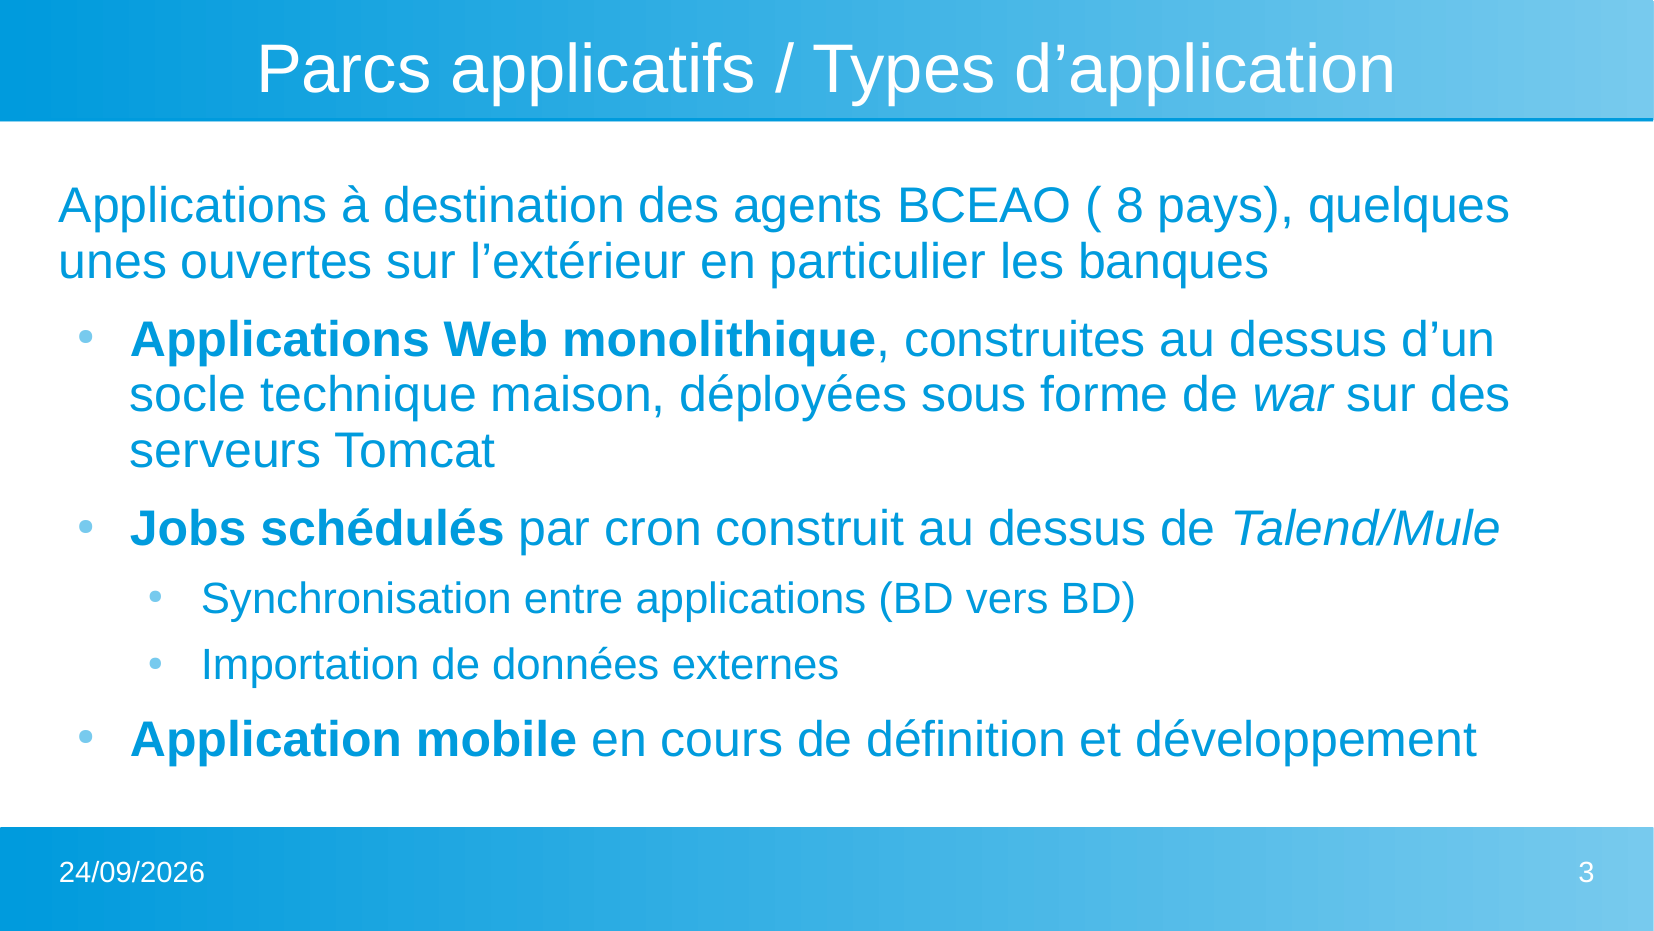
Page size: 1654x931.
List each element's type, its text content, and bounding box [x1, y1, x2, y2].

list Applications à destination des agents BCEAO ( 8 pays), quelques unes ouvertes sur l’extérieur en particulier les banques Applications Web monolithique, construites au dessus d’un socle technique maison, déployées sous forme de war sur des serveurs Tomcat Jobs schédulés par cron construit au dessus de Talend/Mule Synchronisation entre applications (BD vers BD) Importation de données externes Application mobile en cours de définition et développement [59, 177, 1595, 768]
title Parcs applicatifs / Types d’application [59, 29, 1595, 108]
